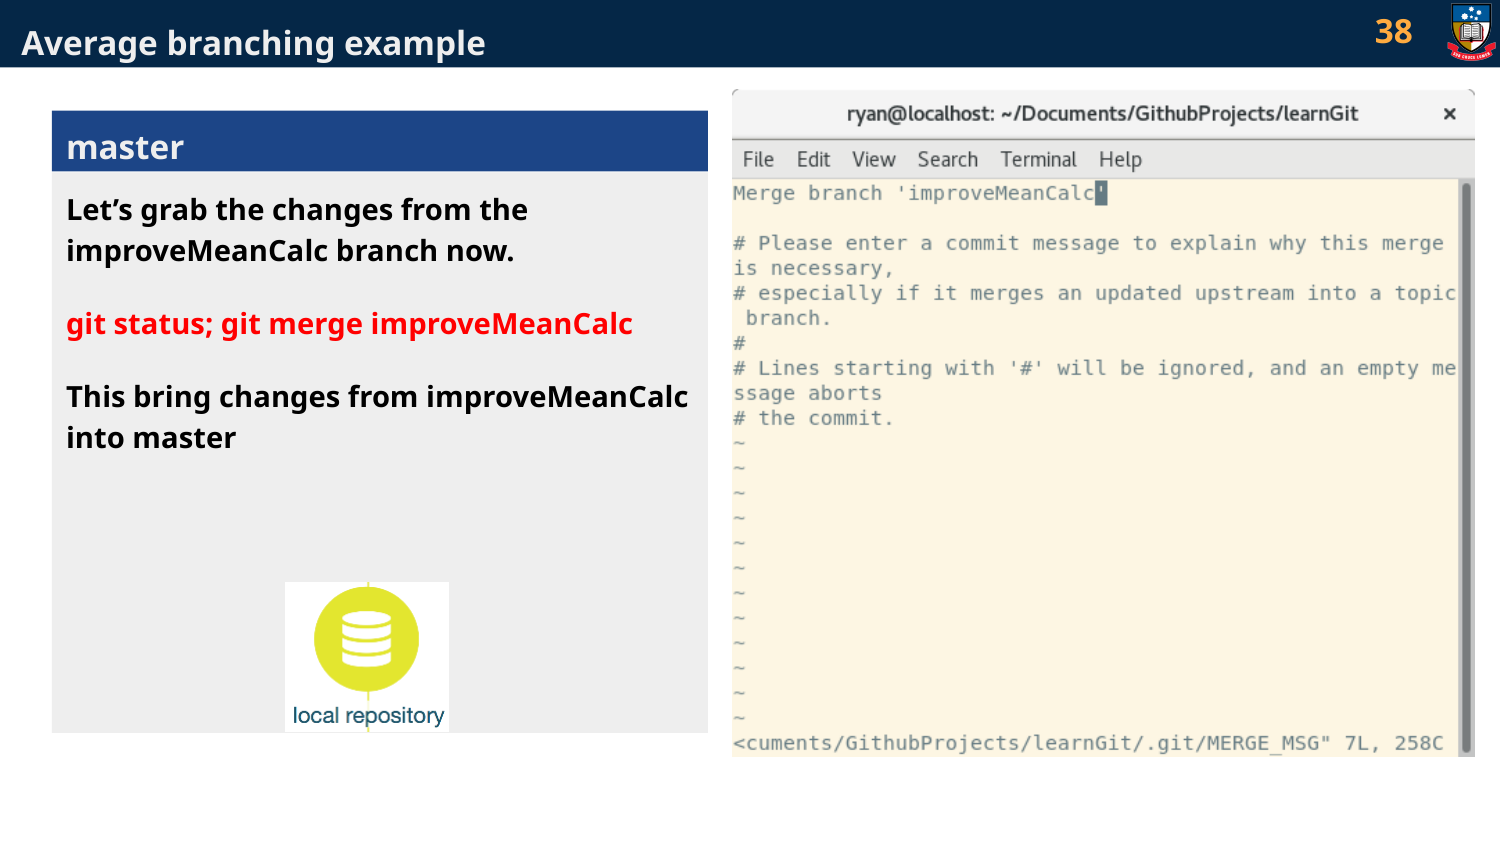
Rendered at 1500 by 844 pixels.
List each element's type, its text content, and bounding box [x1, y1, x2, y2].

picture [285, 582, 449, 732]
list Let’s grab the changes from the improveMeanCalc branch now. git status; git merge improveMeanCalc This bring changes from improveMeanCalc into master [51, 171, 708, 732]
picture [1446, 1, 1497, 63]
slide_number <number> [1338, 0, 1428, 65]
title master [51, 110, 708, 171]
subtitle Average branching example [6, 1, 728, 63]
picture [732, 89, 1475, 757]
